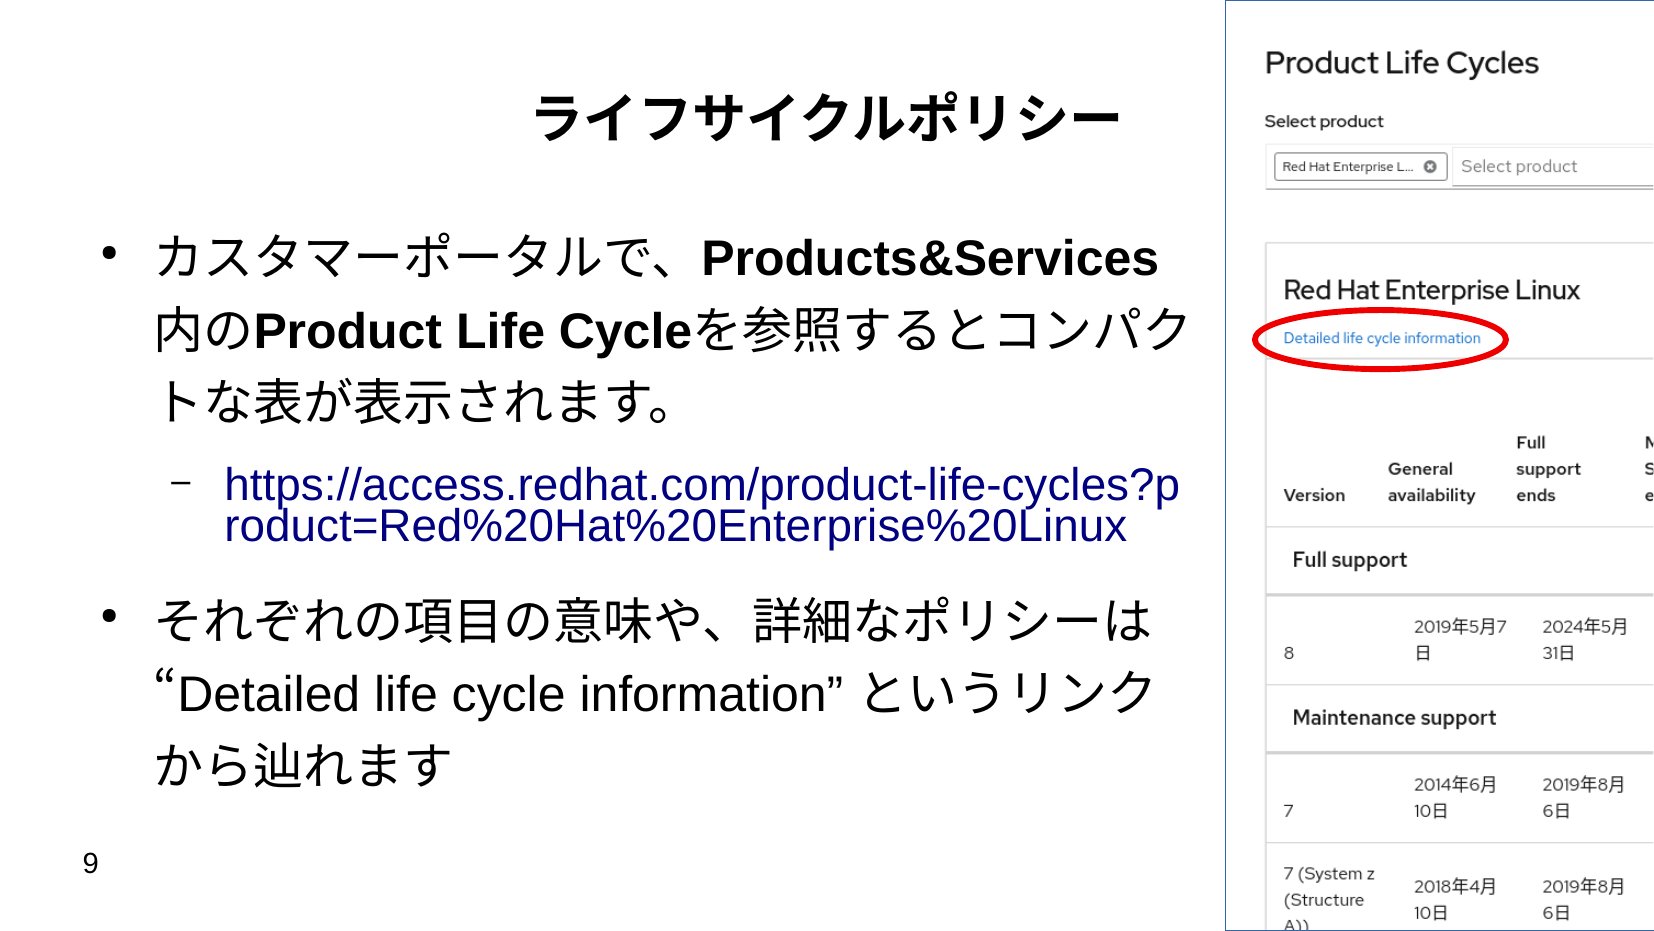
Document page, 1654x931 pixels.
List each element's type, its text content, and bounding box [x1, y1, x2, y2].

picture [1225, 0, 1654, 931]
list カスタマーポータルで、Products&Services内のProduct Life Cycleを参照するとコンパクトな表が表示されます。 https://access.redhat.com/product-life-cycles?product=Red%20Hat%20Enterprise%20Linux それぞれの項目の意味や、詳細なポリシーは “Detailed life cycle information” というリンクから辿れます [82, 217, 1196, 827]
title ライフサイクルポリシー [82, 37, 1225, 193]
